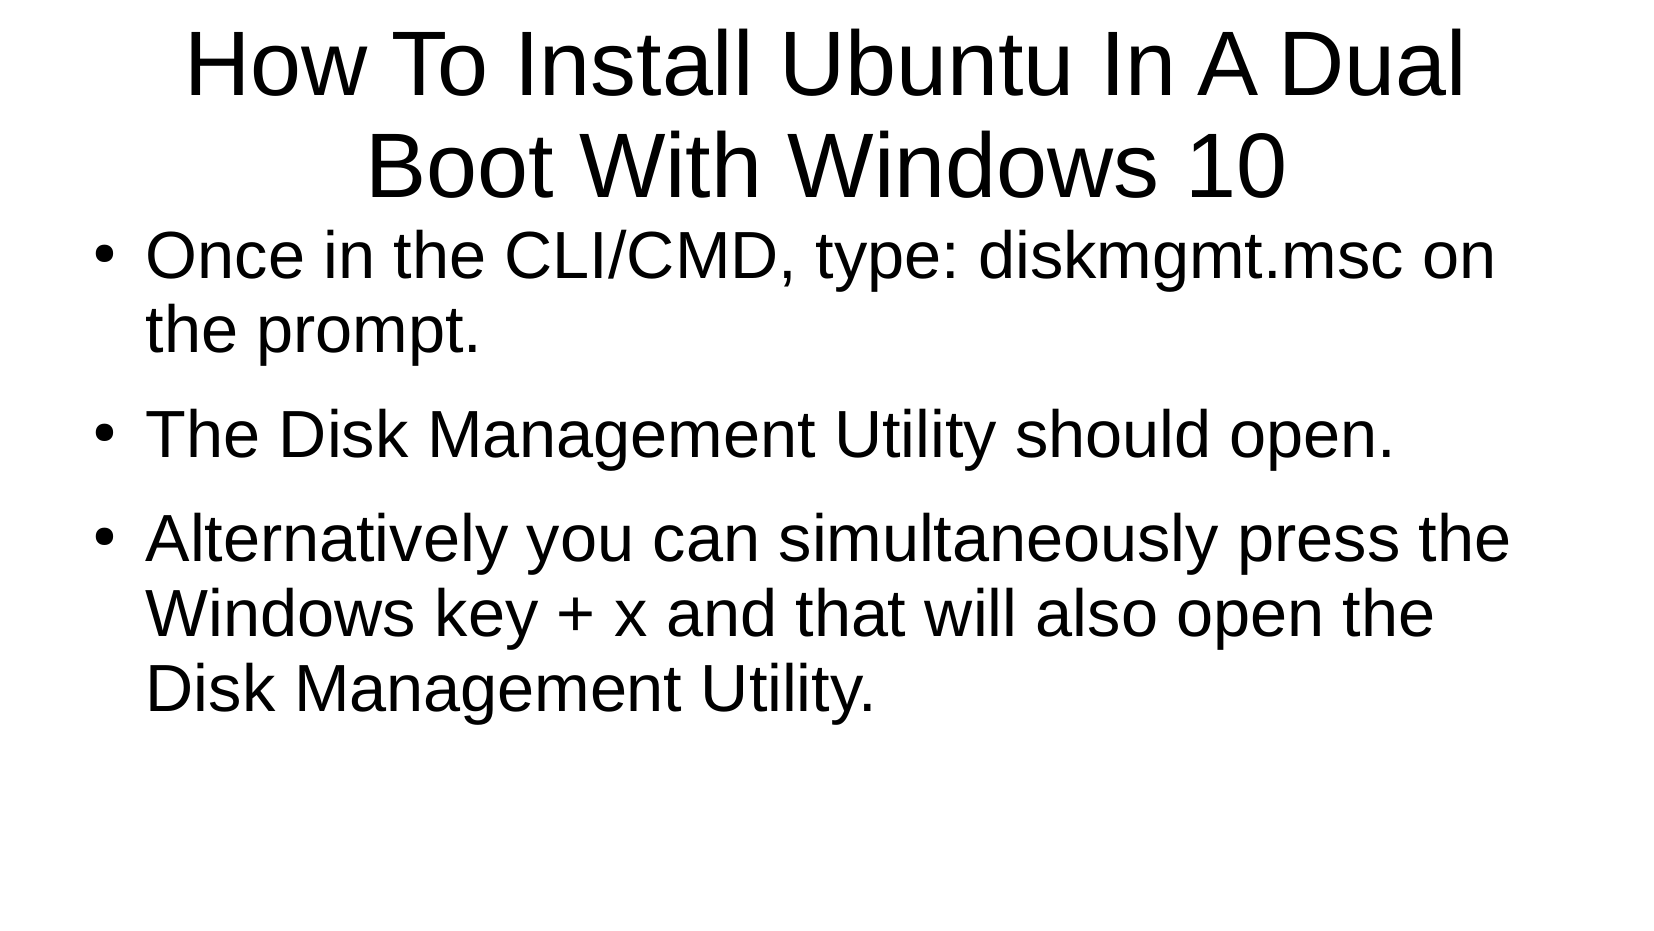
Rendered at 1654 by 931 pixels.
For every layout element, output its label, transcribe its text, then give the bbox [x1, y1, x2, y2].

list Once in the CLI/CMD, type: diskmgmt.msc on the prompt. The Disk Management Utility should open. Alternatively you can simultaneously press the Windows key + x and that will also open the Disk Management Utility. [75, 217, 1564, 758]
title How To Install Ubuntu In A Dual Boot With Windows 10 [82, 12, 1571, 218]
